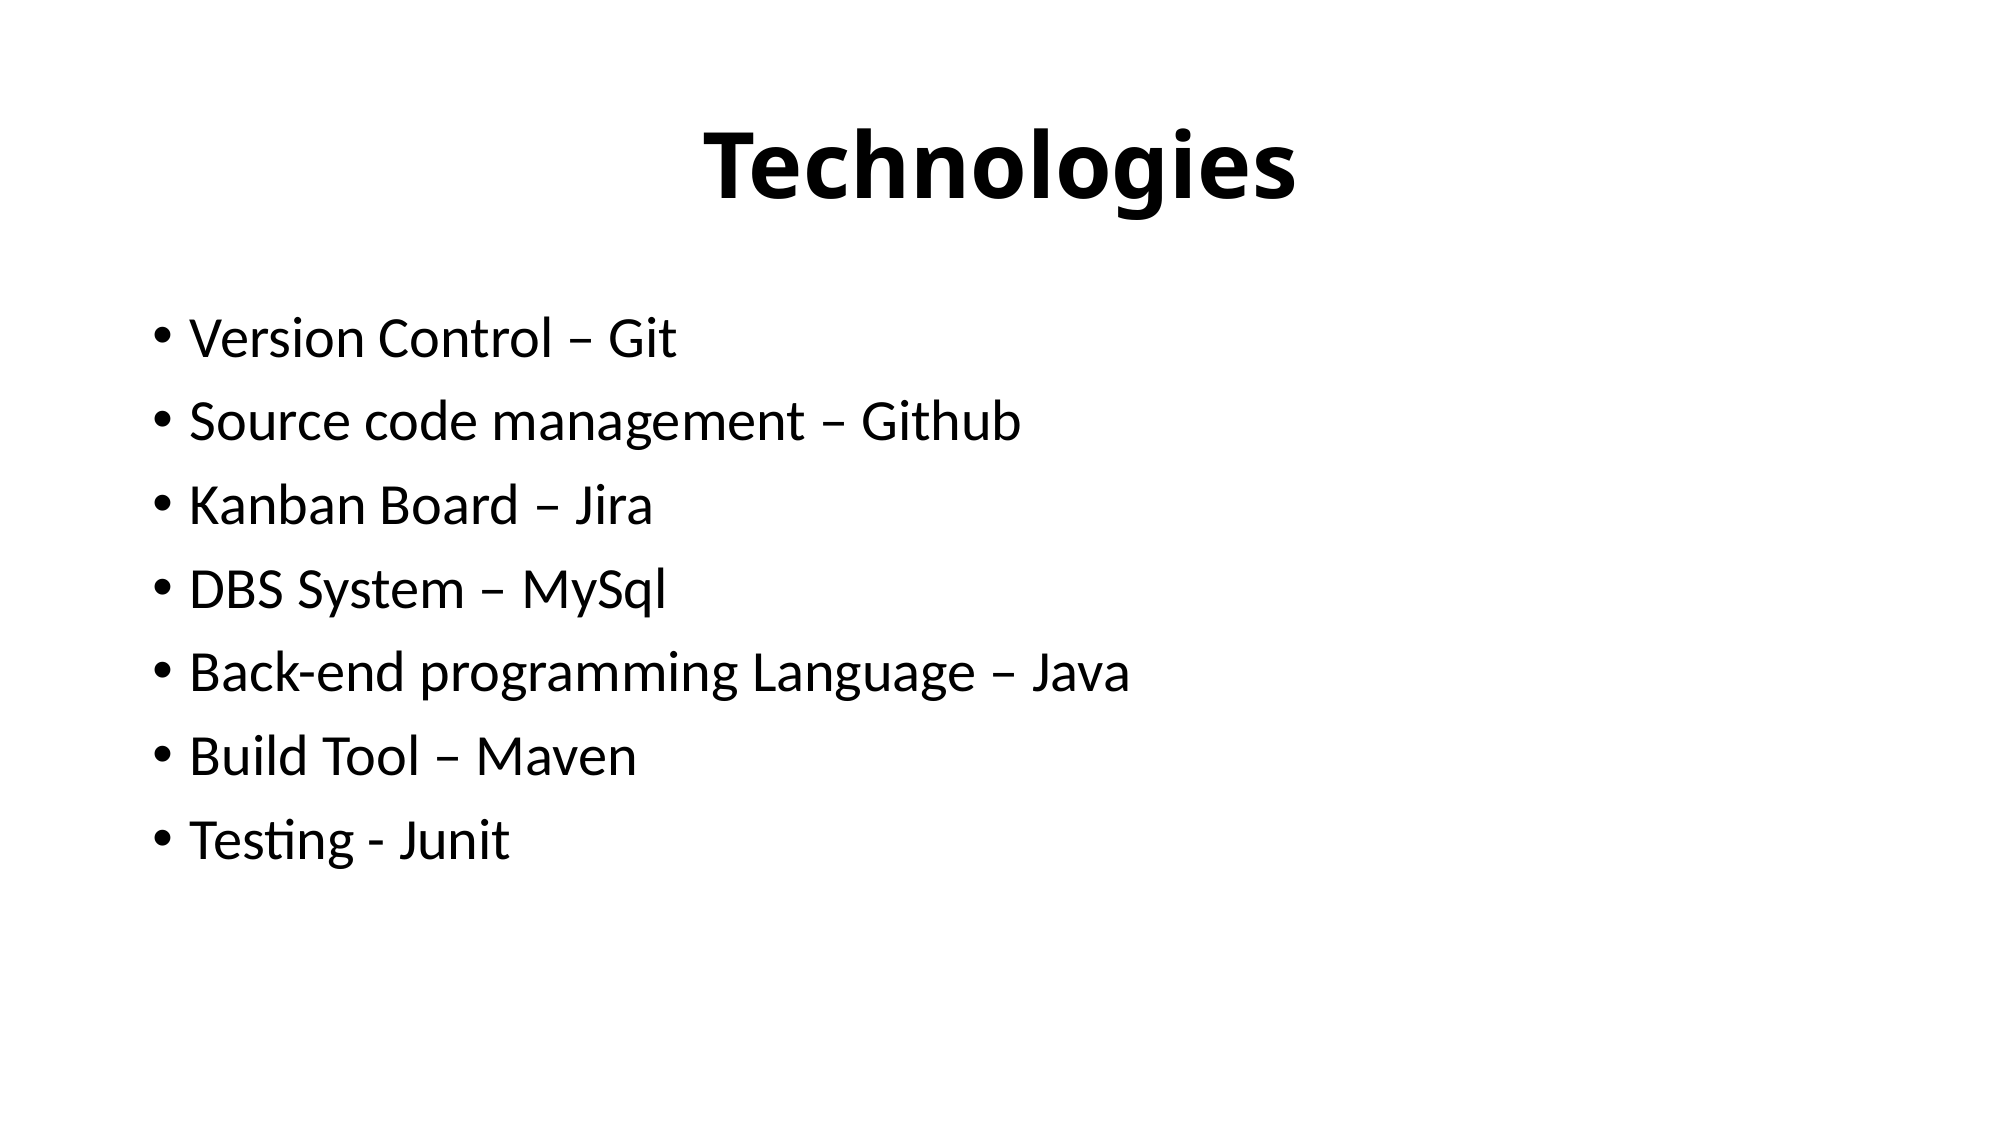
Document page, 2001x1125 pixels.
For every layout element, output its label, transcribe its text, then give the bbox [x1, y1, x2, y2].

title Technologies [137, 59, 1863, 278]
list Version Control – Git Source code management – Github Kanban Board – Jira DBS System – MySql Back-end programming Language – Java Build Tool – Maven Testing - Junit [137, 299, 1863, 1014]
